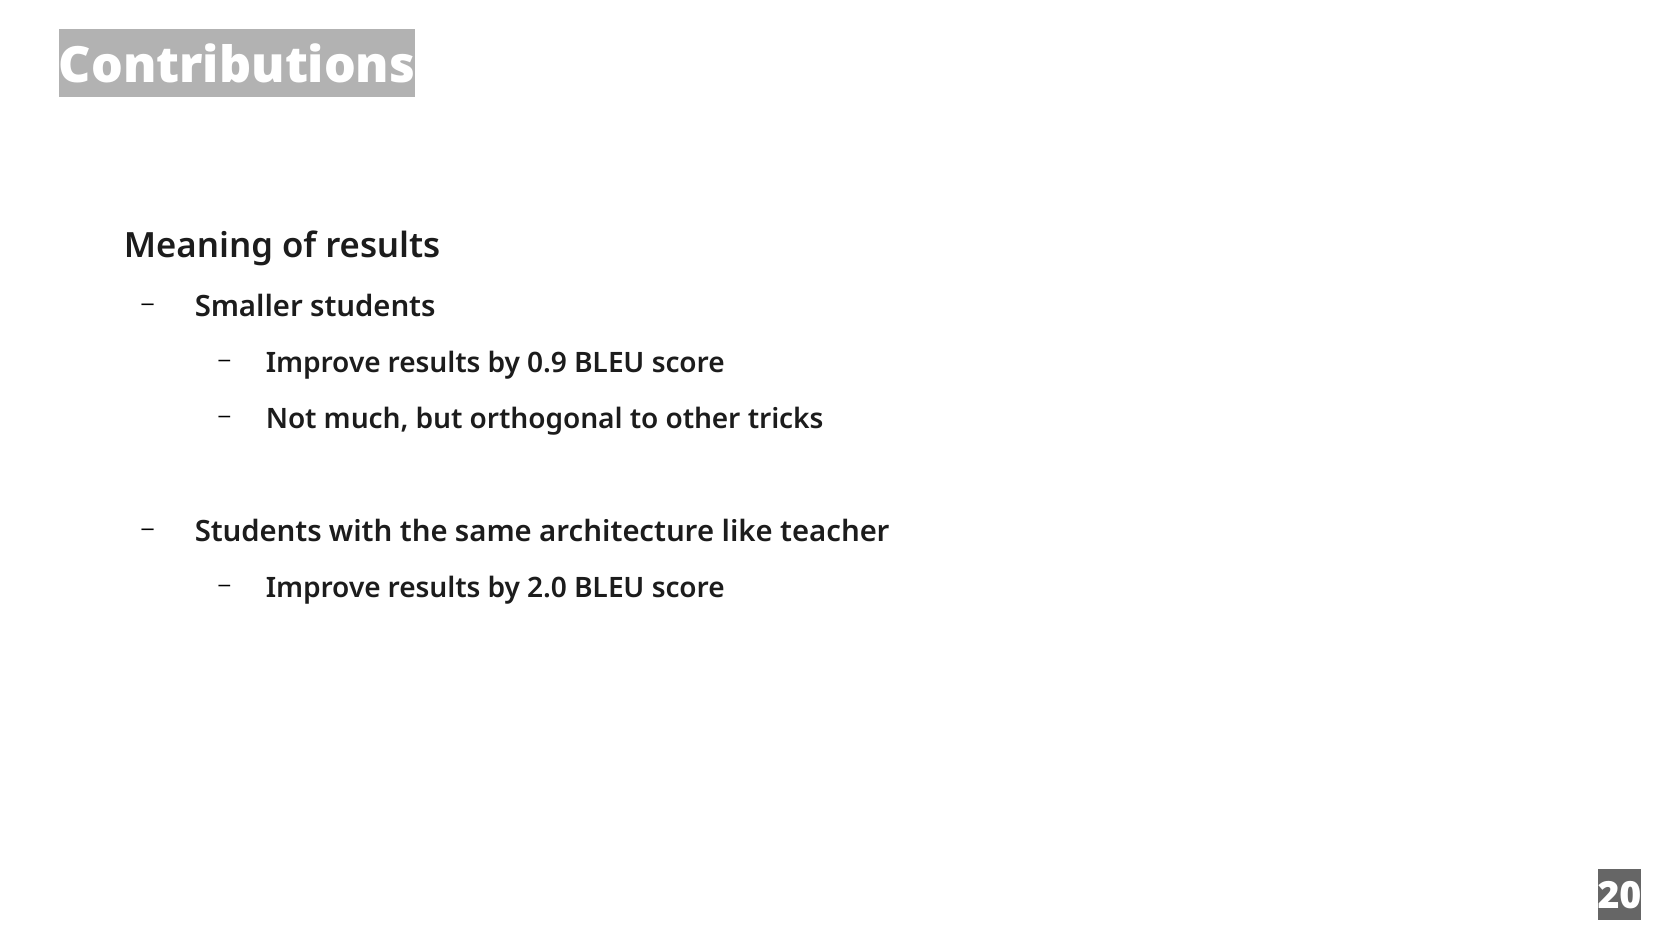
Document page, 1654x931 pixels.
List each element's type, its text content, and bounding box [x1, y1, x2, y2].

list Meaning of results Smaller students Improve results by 0.9 BLEU score Not much, but orthogonal to other tricks Students with the same architecture like teacher Improve results by 2.0 BLEU score [53, 219, 1560, 796]
title Contributions [59, 0, 1595, 98]
